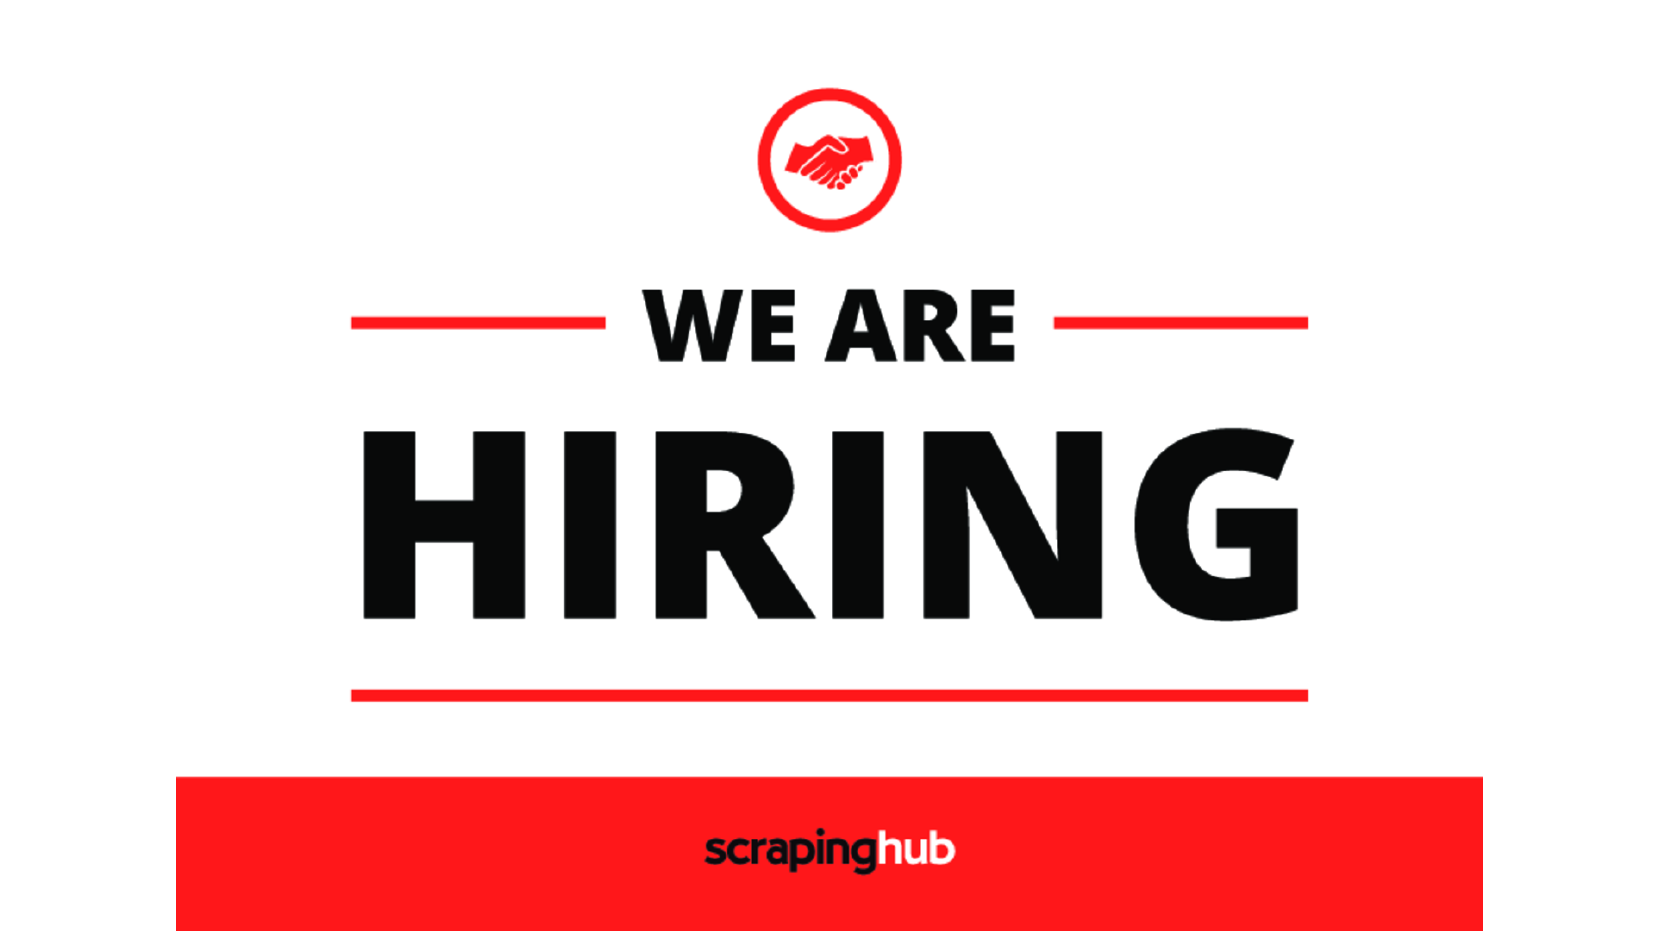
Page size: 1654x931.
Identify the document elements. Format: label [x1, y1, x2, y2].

picture [176, 2, 1483, 931]
